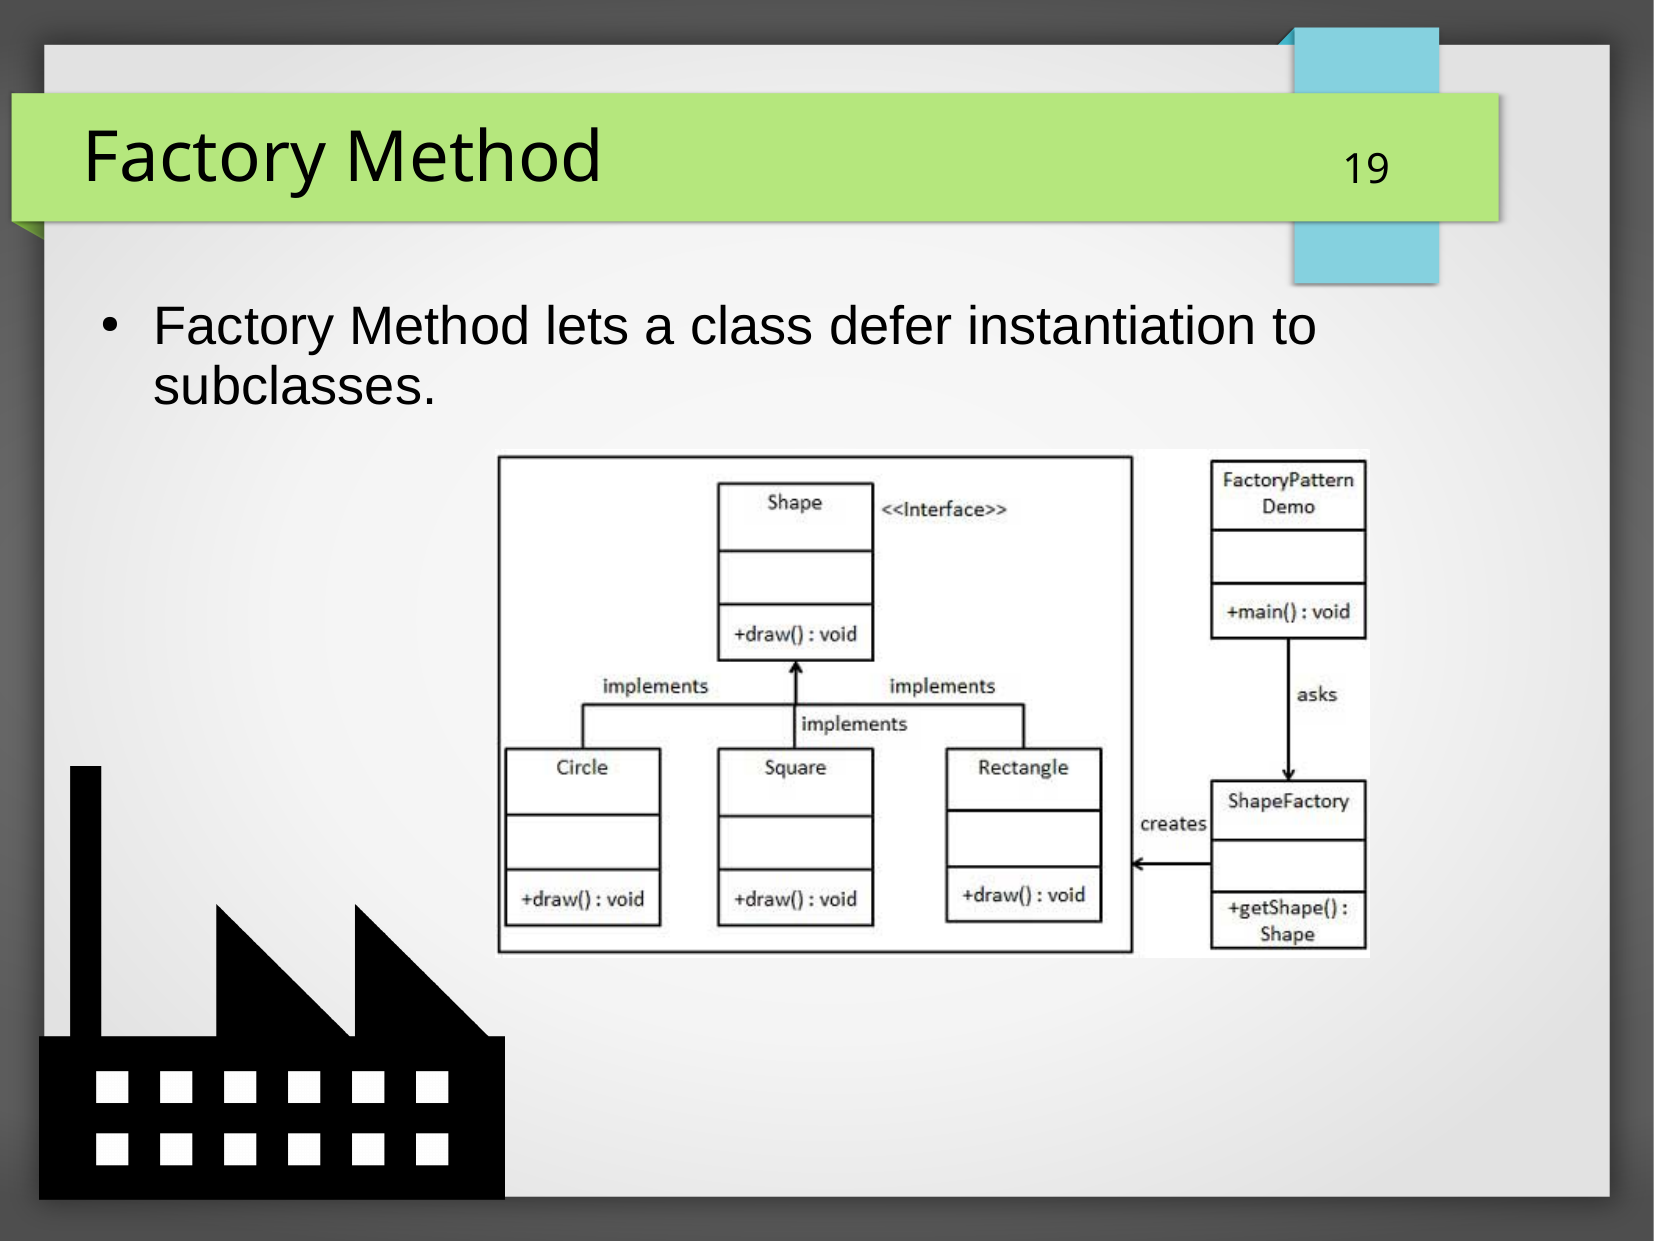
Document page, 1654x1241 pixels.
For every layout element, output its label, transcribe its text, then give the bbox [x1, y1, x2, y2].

text_box <number> [1254, 131, 1479, 207]
picture [0, 0, 1654, 1241]
list Factory Method lets a class defer instantiation to subclasses. [82, 295, 1571, 1015]
title Factory Method [82, 94, 1264, 213]
